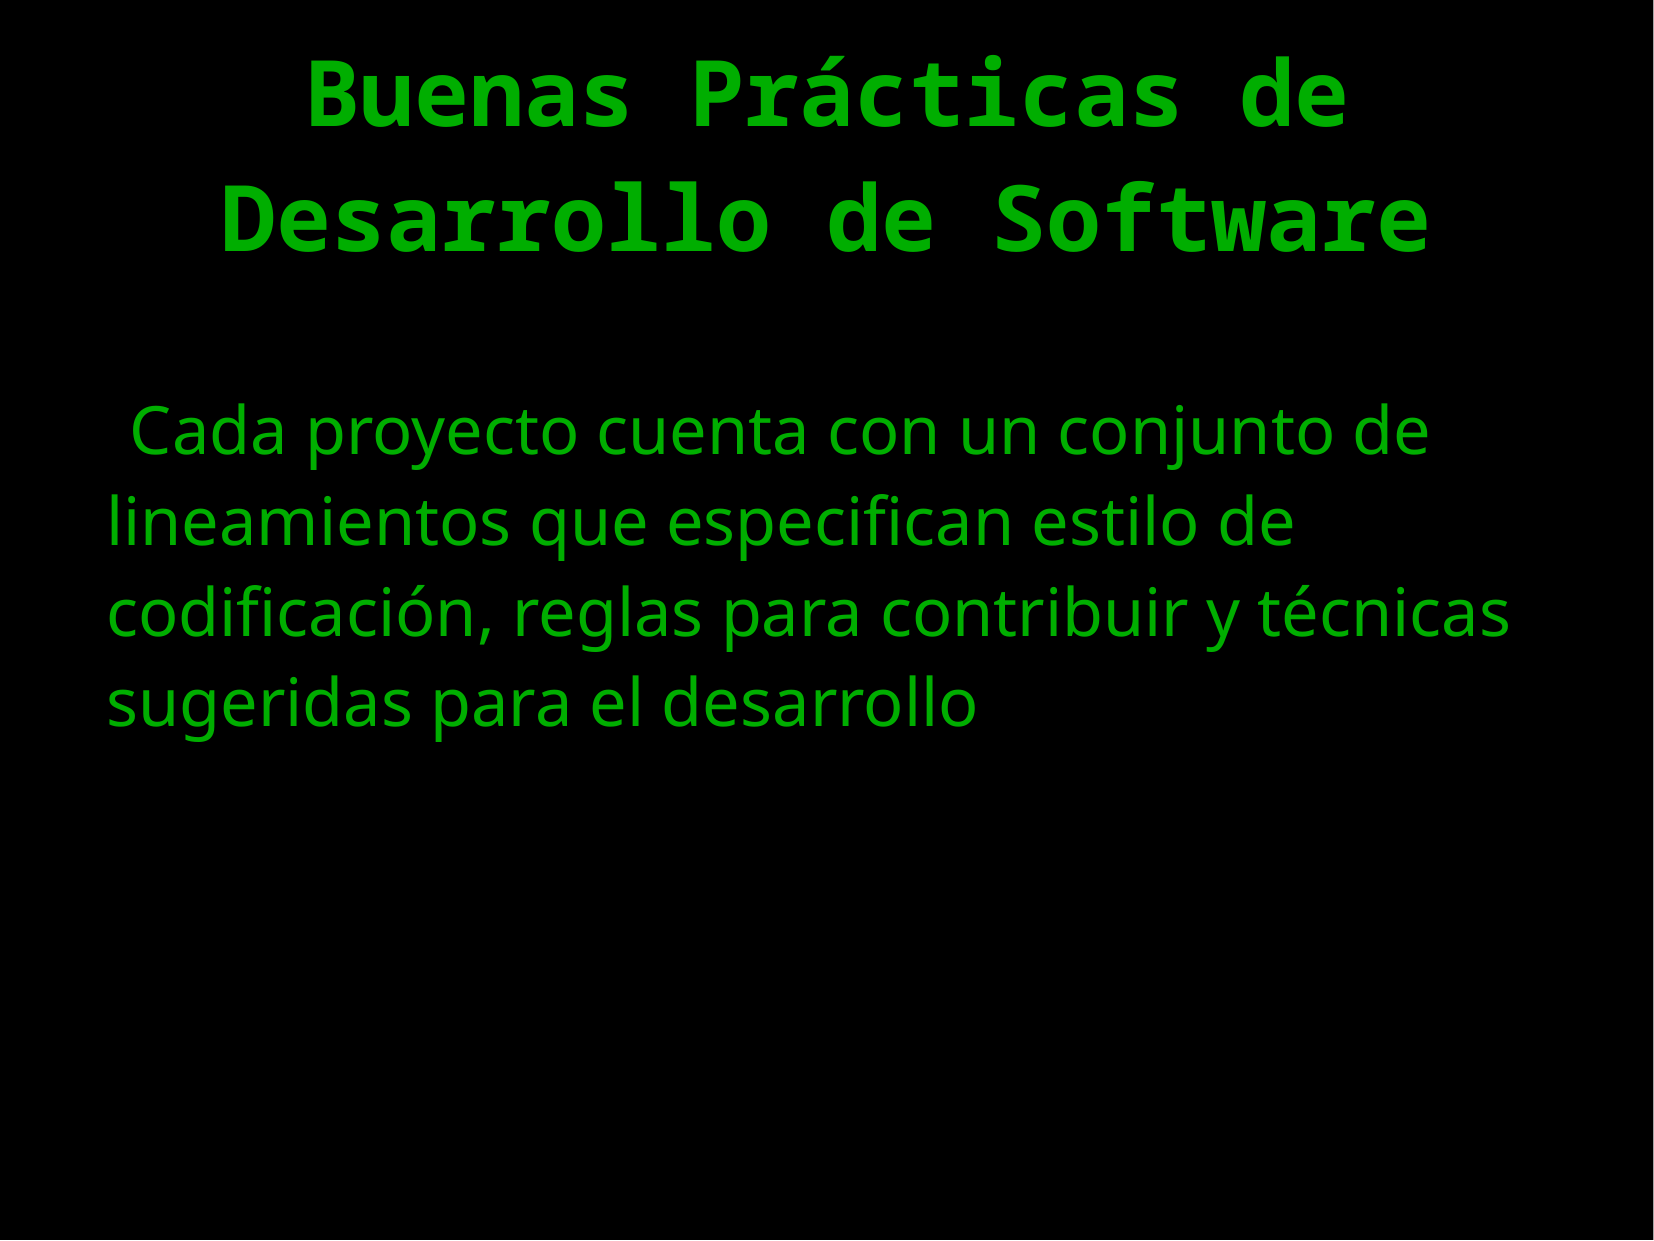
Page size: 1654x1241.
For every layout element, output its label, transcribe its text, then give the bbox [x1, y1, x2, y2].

text_box Cada proyecto cuenta con un conjunto de lineamientos que especifican estilo de codificación, reglas para contribuir y técnicas sugeridas para el desarrollo [106, 319, 1595, 993]
title Buenas Prácticas de Desarrollo de Software [82, 43, 1571, 263]
